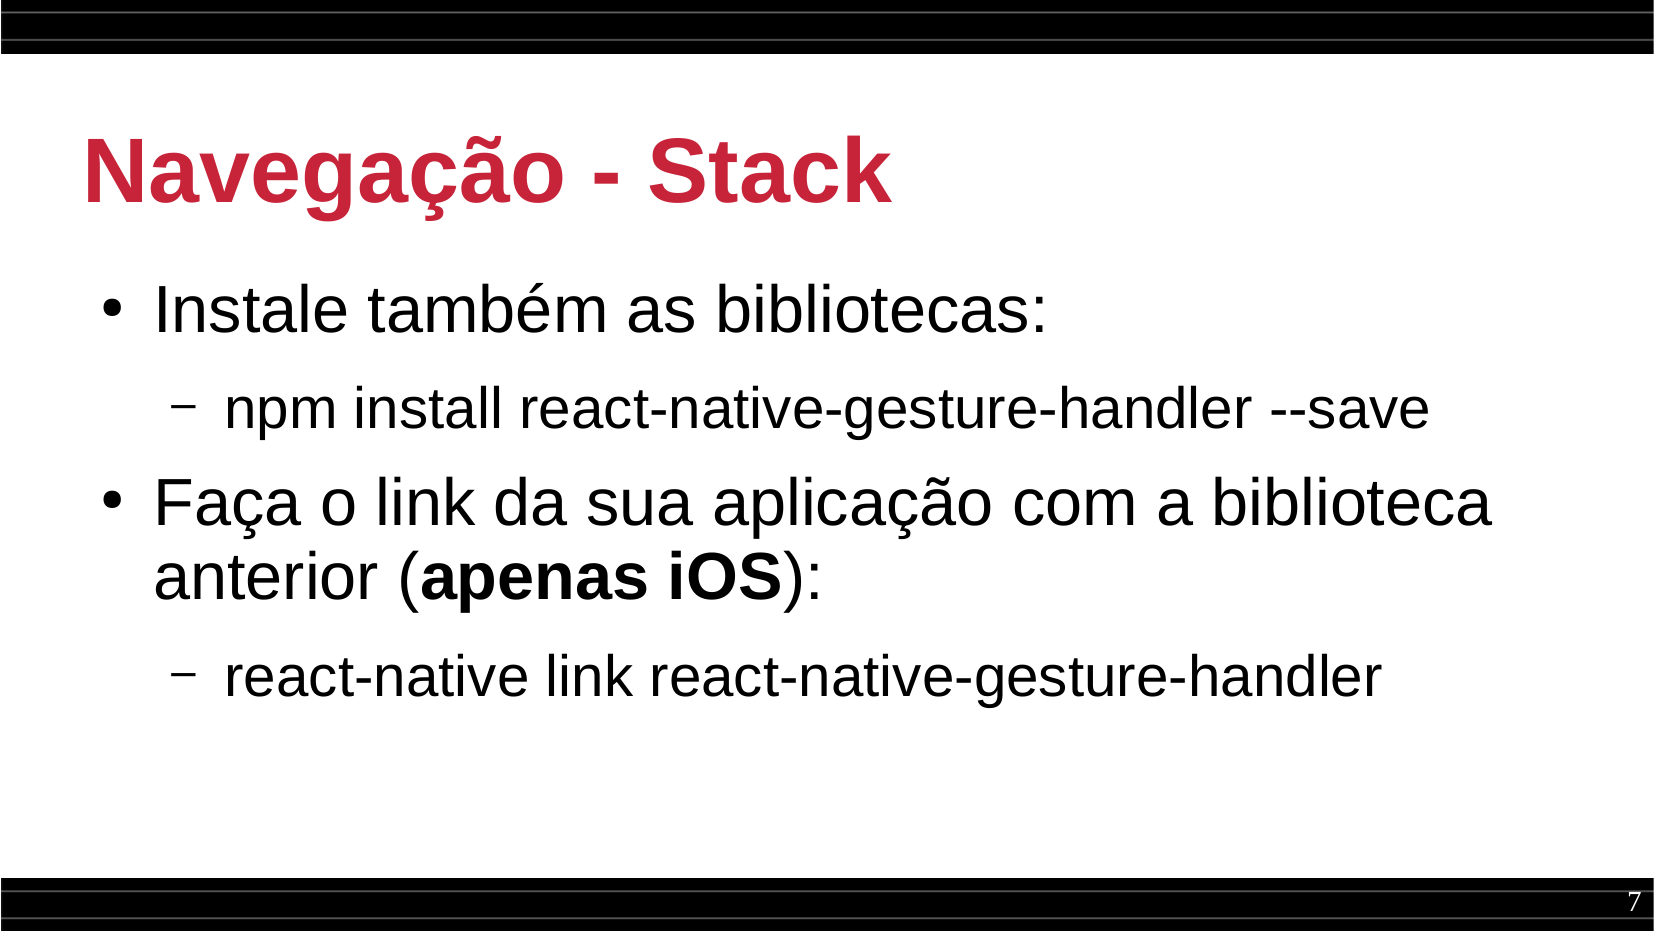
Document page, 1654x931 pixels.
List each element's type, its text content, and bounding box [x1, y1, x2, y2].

title Navegação - Stack [82, 92, 1571, 249]
picture [1, 0, 1654, 54]
picture [1, 878, 1654, 931]
list Instale também as bibliotecas: npm install react-native-gesture-handler --save Faça o link da sua aplicação com a biblioteca anterior (apenas iOS): react-native link react-native-gesture-handler [82, 271, 1571, 758]
